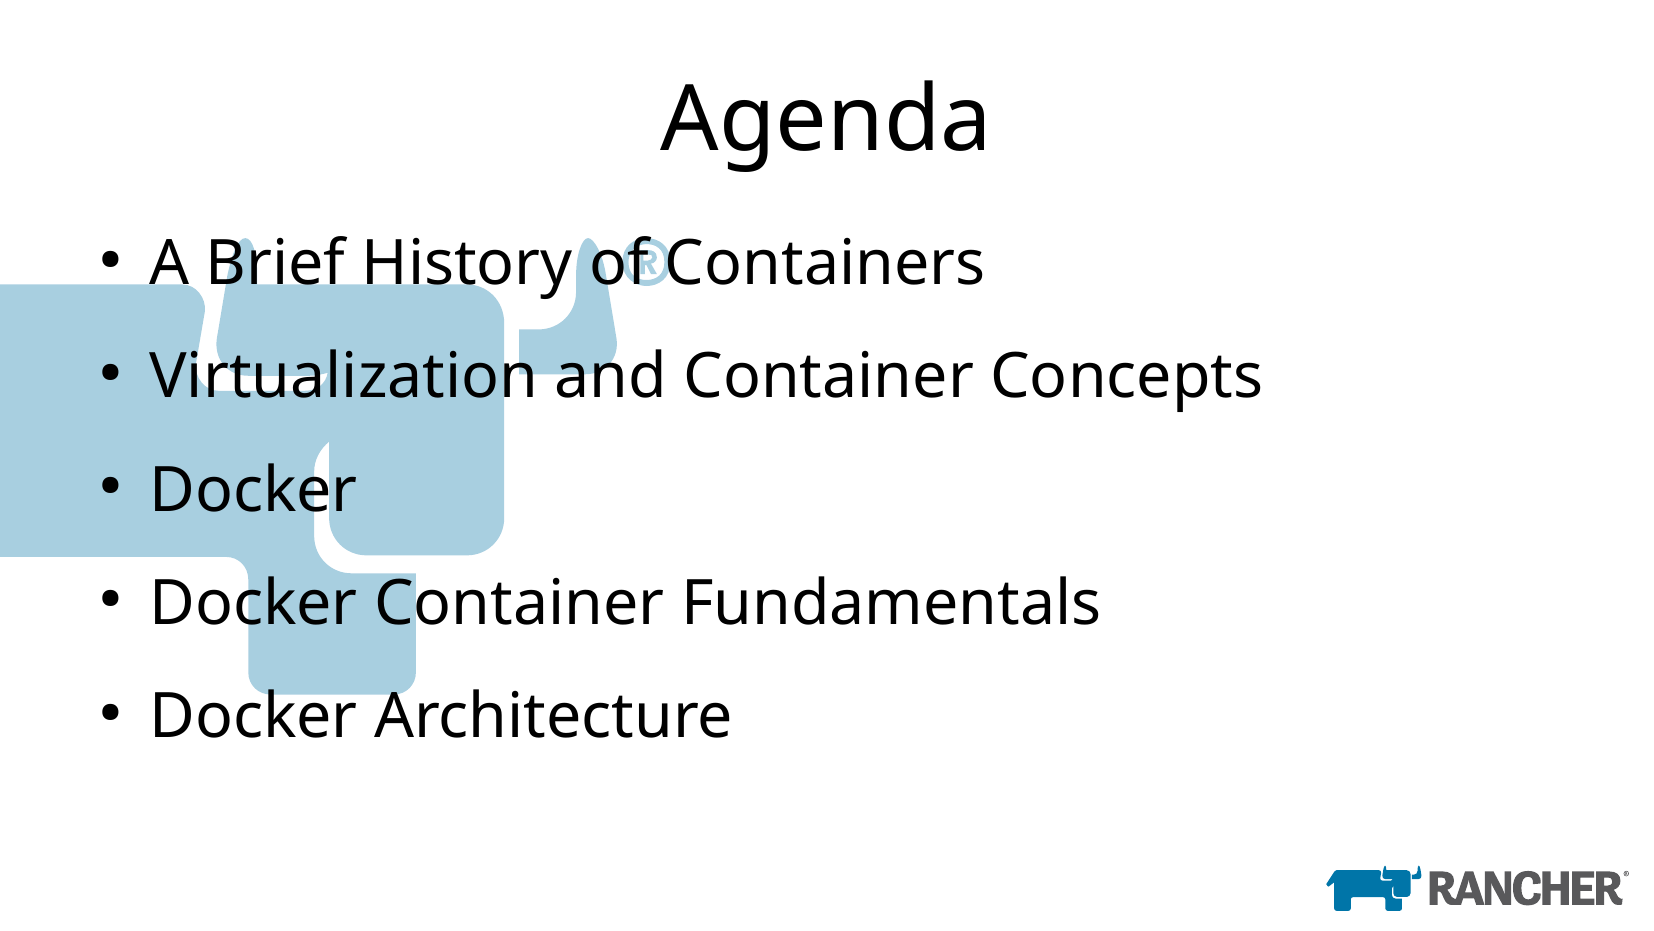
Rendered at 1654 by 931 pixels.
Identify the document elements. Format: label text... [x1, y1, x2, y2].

list A Brief History of Containers Virtualization and Container Concepts Docker Docker Container Fundamentals Docker Architecture [82, 217, 1571, 758]
title Agenda [82, 37, 1571, 193]
